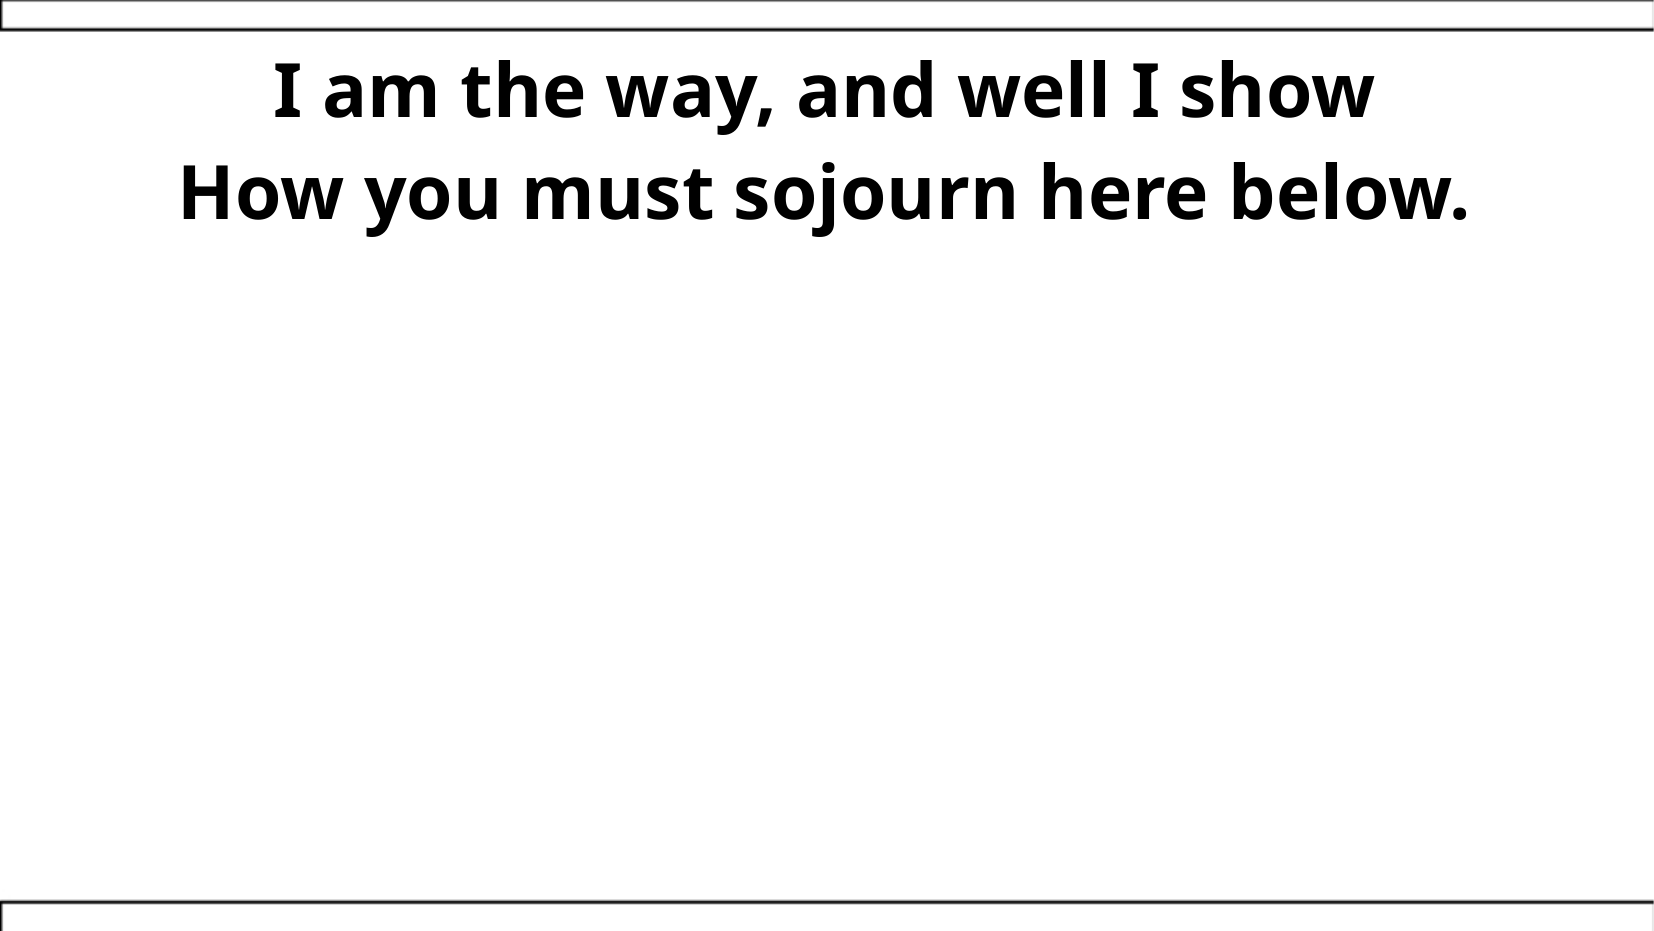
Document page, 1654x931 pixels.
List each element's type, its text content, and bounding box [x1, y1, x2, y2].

text_box I am the way, and well I show How you must sojourn here below. [75, 30, 1576, 271]
picture [0, 0, 1654, 931]
